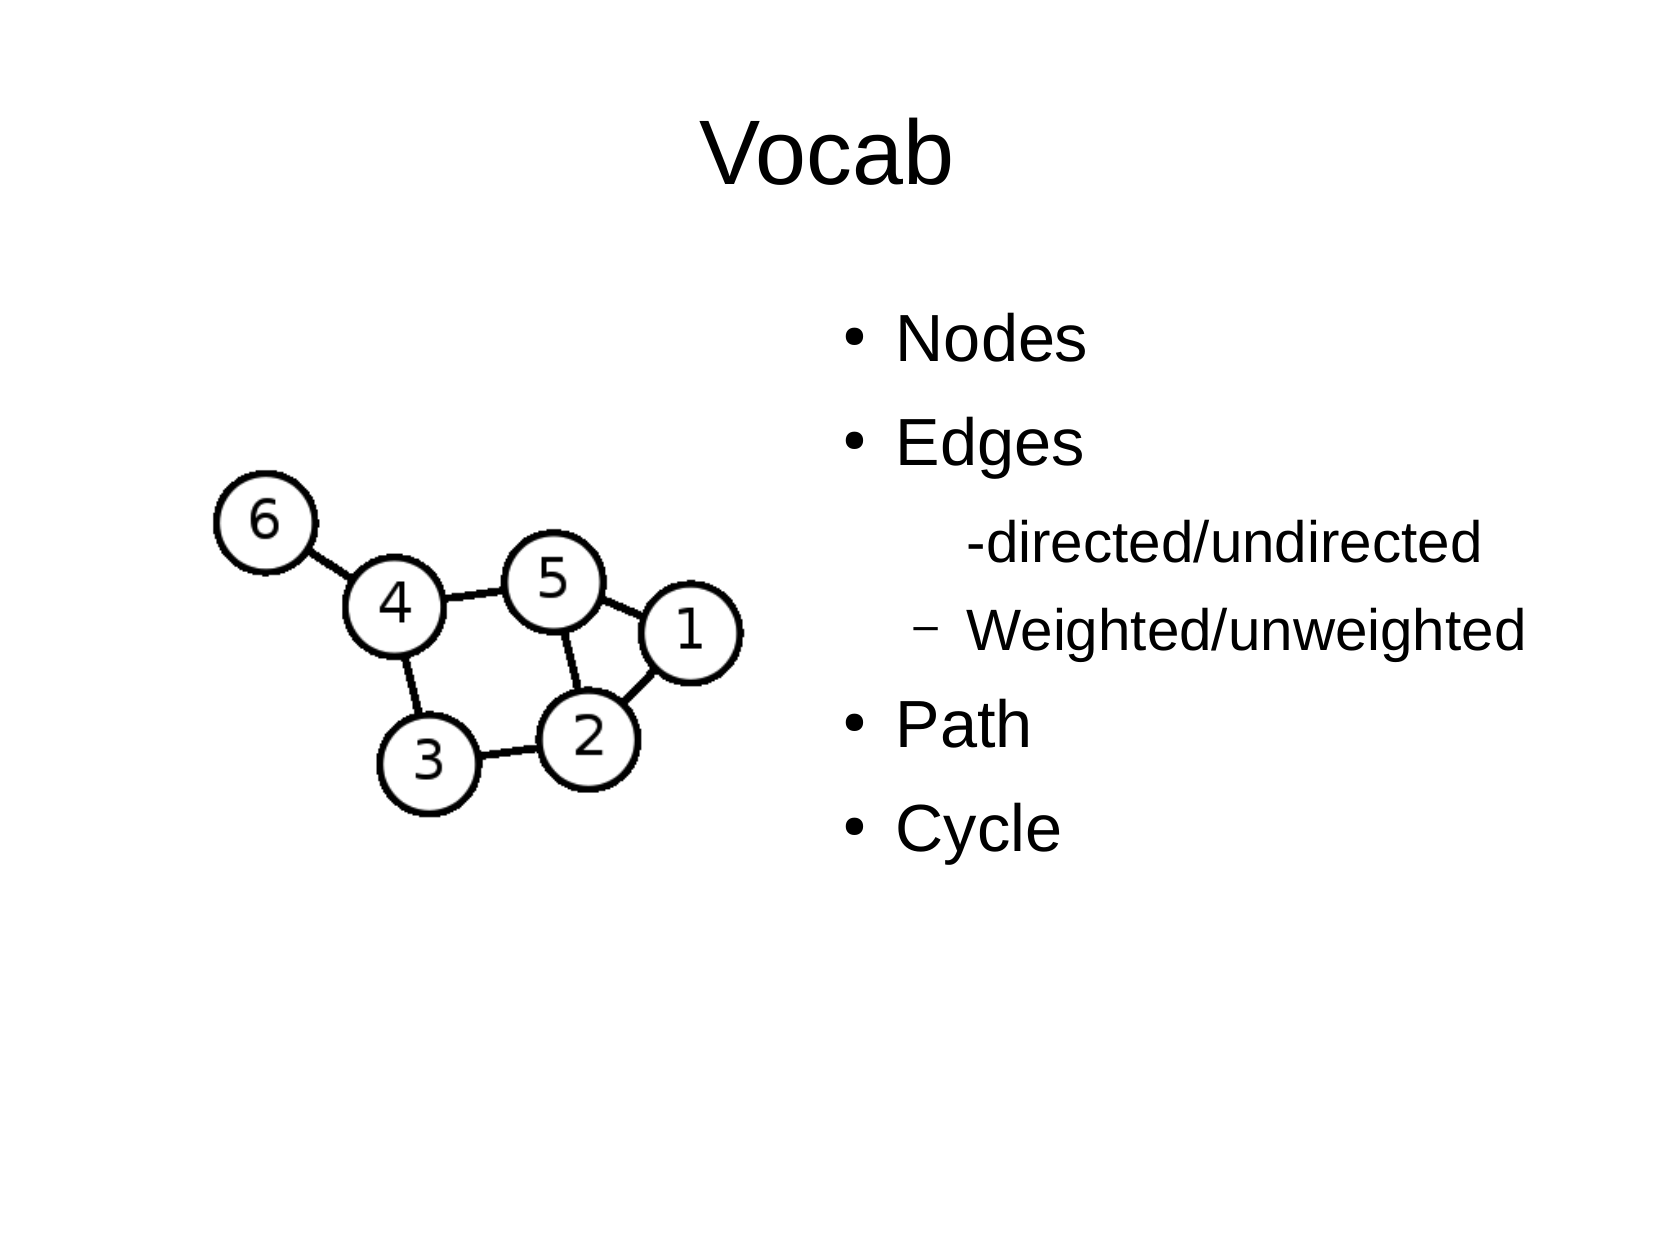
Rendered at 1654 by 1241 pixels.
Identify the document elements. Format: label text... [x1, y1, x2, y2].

title Vocab [82, 49, 1571, 257]
list Nodes Edges -directed/undirected Weighted/unweighted Path Cycle [825, 300, 1579, 1021]
picture [207, 464, 751, 824]
